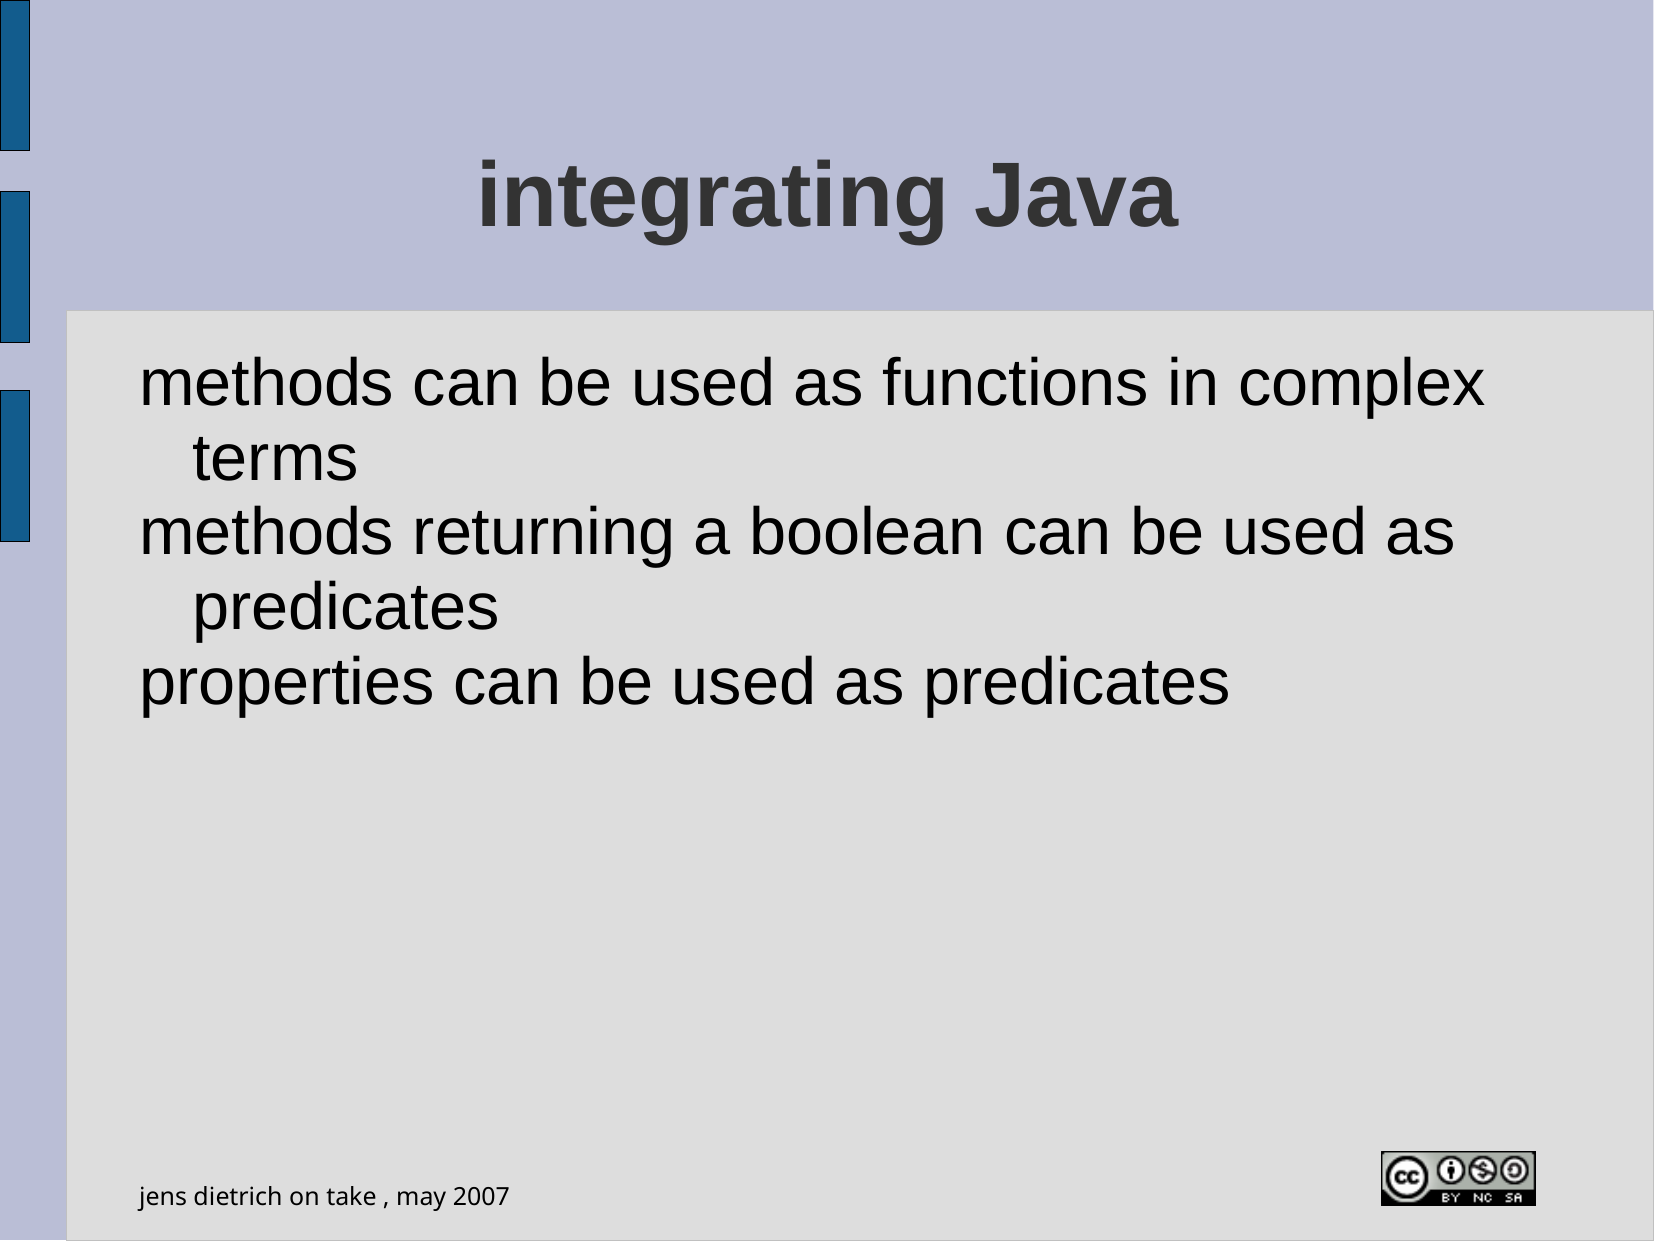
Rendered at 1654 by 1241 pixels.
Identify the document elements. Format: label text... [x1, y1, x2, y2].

list methods can be used as functions in complex terms methods returning a boolean can be used as predicates properties can be used as predicates [121, 344, 1534, 1127]
picture [1381, 1151, 1536, 1206]
title integrating Java [121, 91, 1534, 299]
